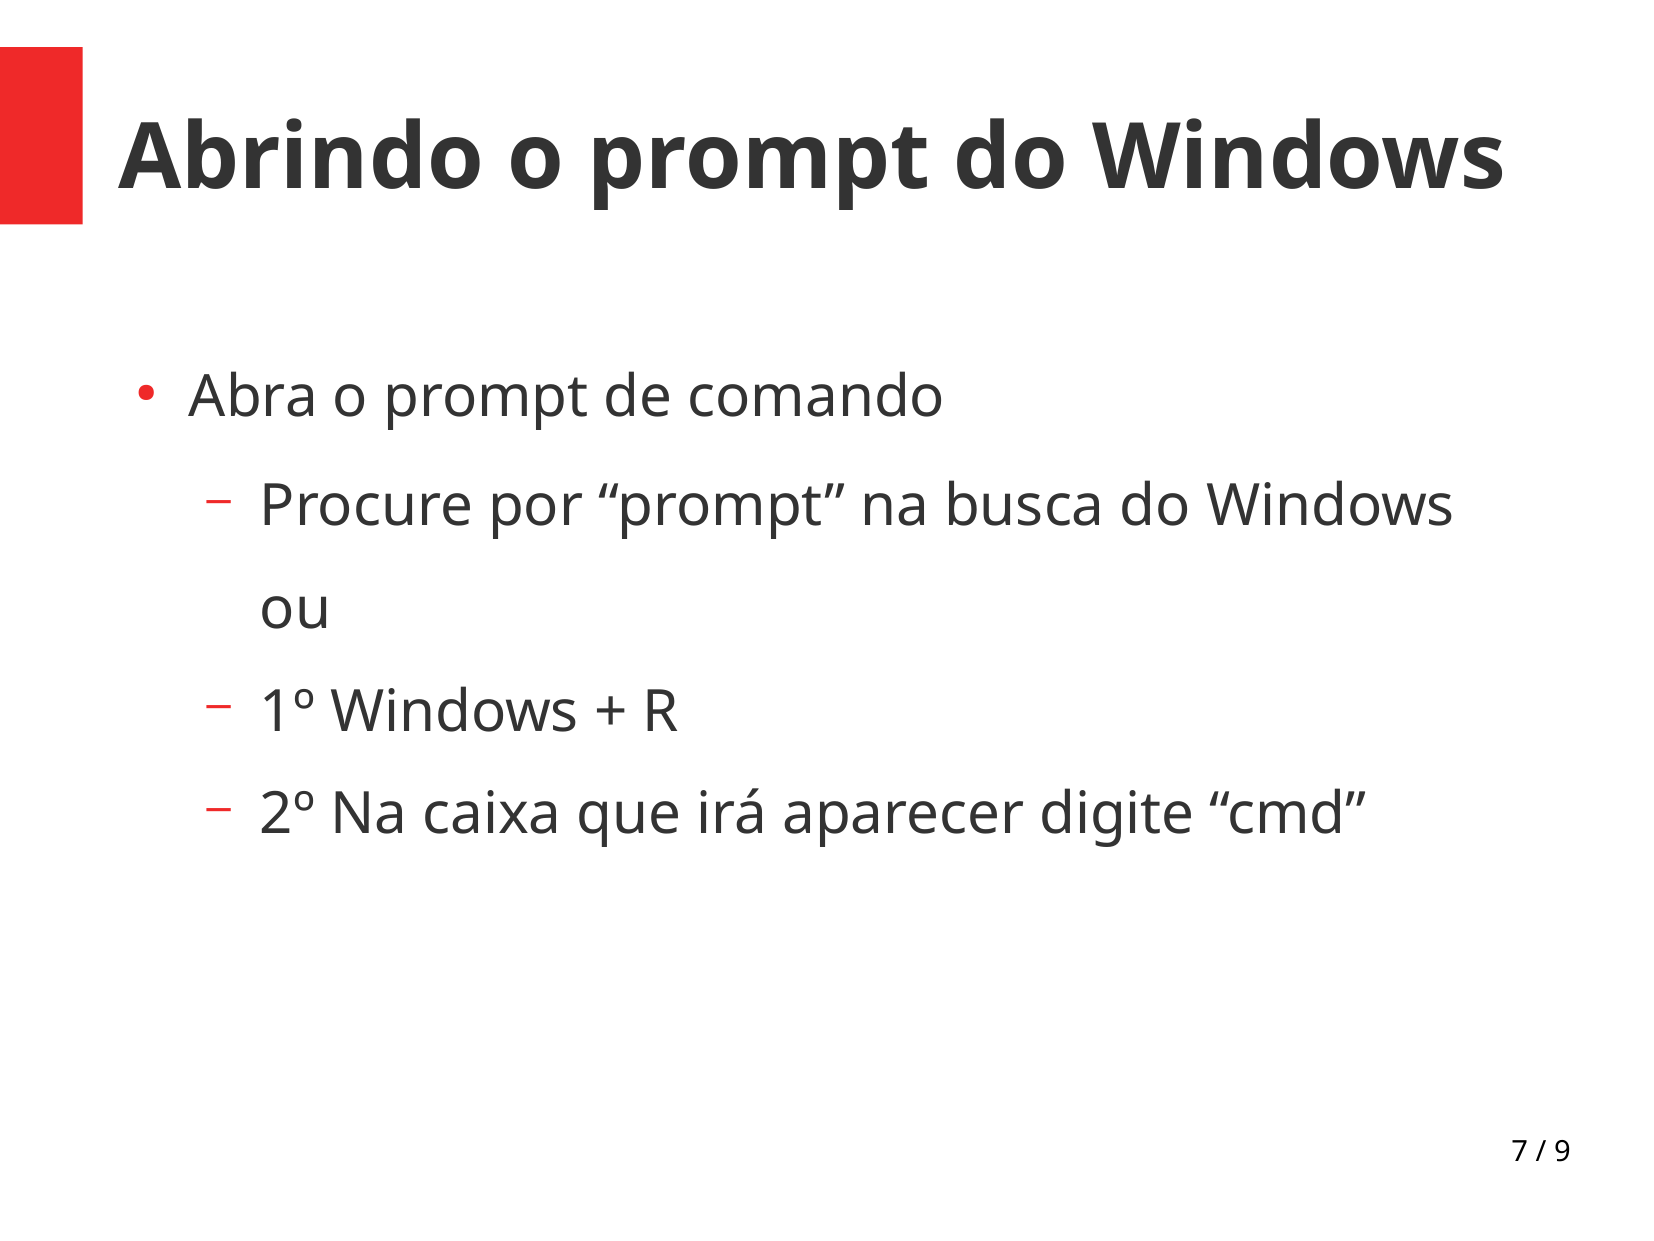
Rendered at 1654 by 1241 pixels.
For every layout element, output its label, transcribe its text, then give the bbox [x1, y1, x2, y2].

title Abrindo o prompt do Windows [118, 45, 1571, 260]
list Abra o prompt de comando Procure por “prompt” na busca do Windows ou 1º Windows + R 2º Na caixa que irá aparecer digite “cmd” [118, 354, 1536, 1074]
